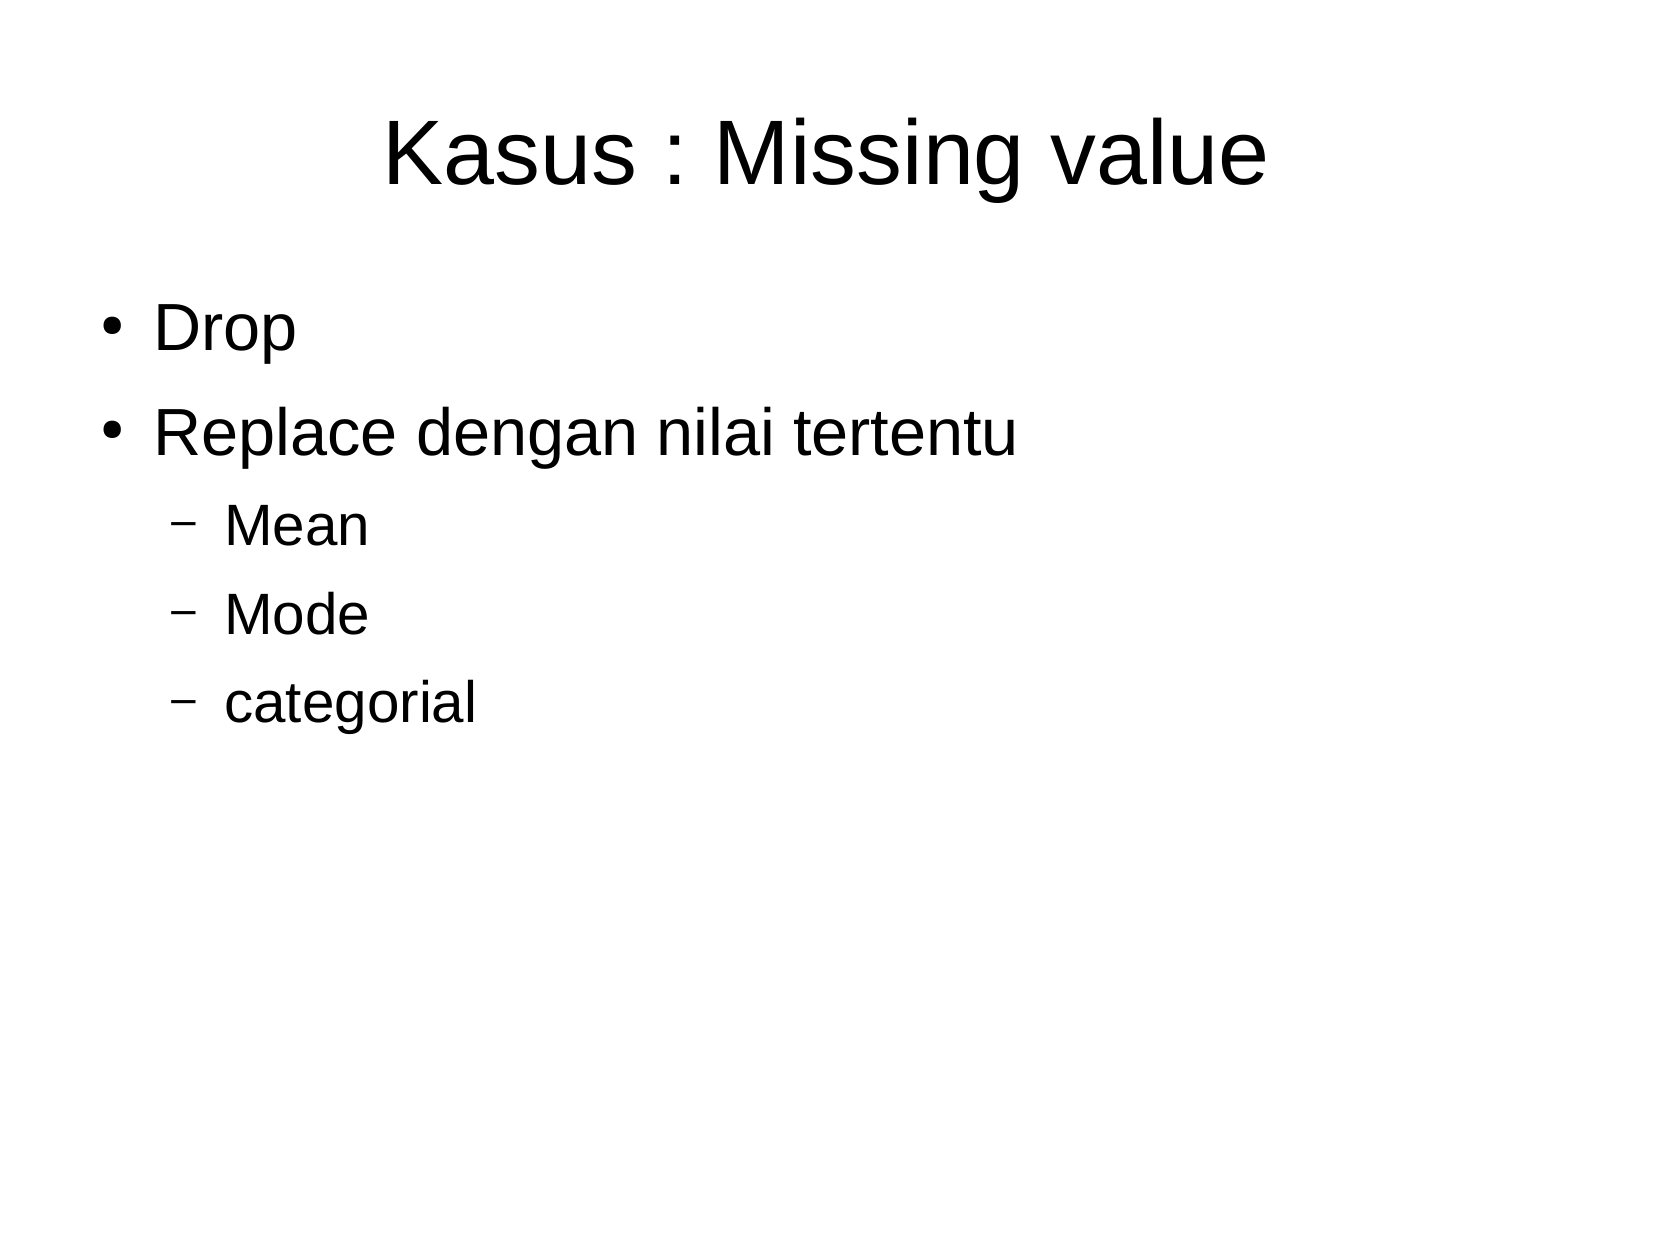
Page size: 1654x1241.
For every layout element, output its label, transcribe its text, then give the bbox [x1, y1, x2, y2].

title Kasus : Missing value [82, 49, 1571, 257]
list Drop Replace dengan nilai tertentu Mean Mode categorial [82, 290, 1571, 1010]
